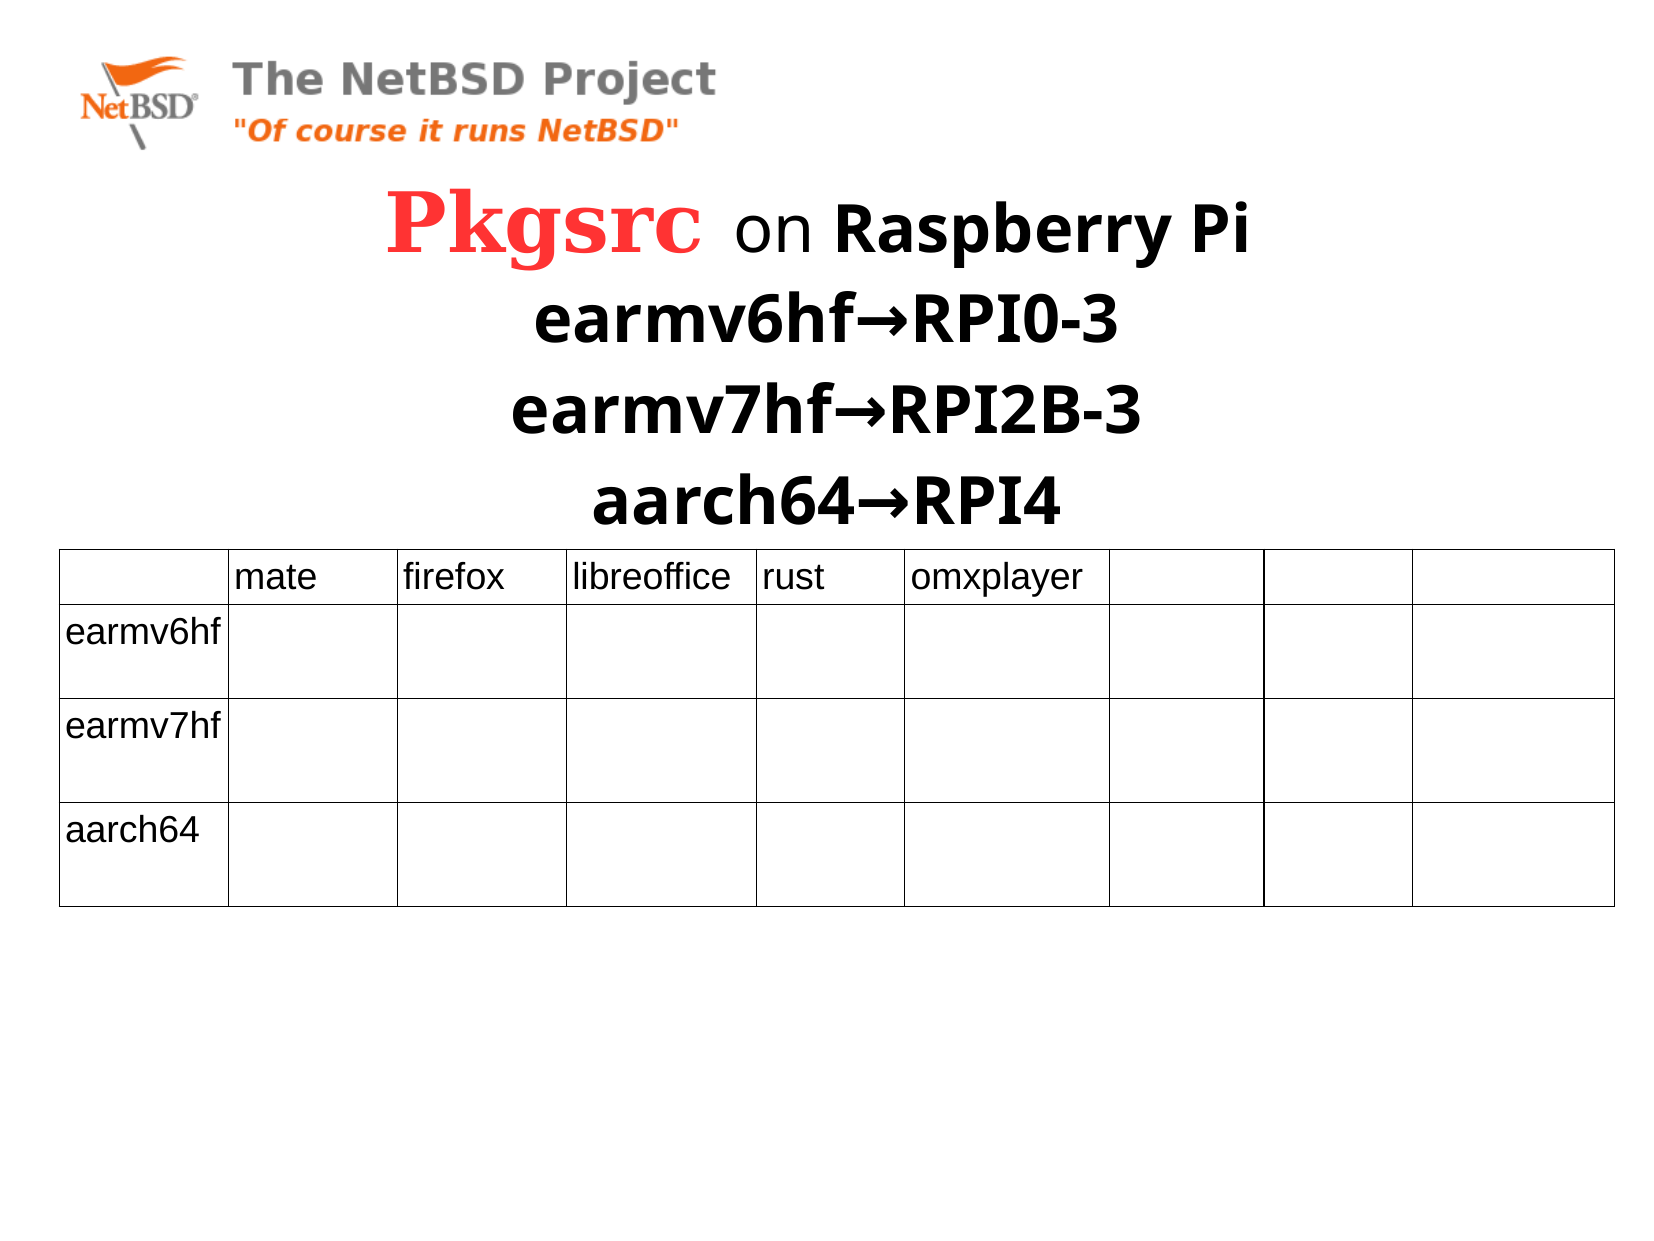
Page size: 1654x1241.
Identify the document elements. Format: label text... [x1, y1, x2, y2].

table_cell [1265, 803, 1412, 906]
table_cell [905, 803, 1109, 906]
table_cell [757, 803, 904, 906]
text_box Pkgsrc on Raspberry Pi earmv6hf→RPI0-3 earmv7hf→RPI2B-3 aarch64→RPI4 [59, 166, 1595, 549]
table_cell [398, 699, 566, 802]
table_cell [1413, 803, 1614, 906]
table_cell [905, 699, 1109, 802]
table_cell [1110, 699, 1263, 802]
table_cell [229, 699, 397, 802]
table_cell earmv7hf [60, 699, 228, 802]
table_header libreoffice [567, 550, 756, 604]
table_cell [398, 605, 566, 698]
table_cell aarch64 [60, 803, 228, 906]
table_cell [567, 803, 756, 906]
table_cell [1265, 699, 1412, 802]
table_header [60, 550, 228, 604]
table_cell [905, 605, 1109, 698]
table_cell [1265, 605, 1412, 698]
table_cell [1413, 605, 1614, 698]
table_cell [757, 605, 904, 698]
table_cell [567, 699, 756, 802]
table_cell [229, 803, 397, 906]
table_header omxplayer [905, 550, 1109, 604]
table_cell earmv6hf [60, 605, 228, 698]
table_cell [1110, 605, 1263, 698]
table_cell [1413, 699, 1614, 802]
table_header [1413, 550, 1614, 604]
table_header [1110, 550, 1263, 604]
table_cell [229, 605, 397, 698]
table_cell [567, 605, 756, 698]
table_header mate [229, 550, 397, 604]
table_cell [1110, 803, 1263, 906]
table_header [1265, 550, 1412, 604]
table_cell [398, 803, 566, 906]
picture [59, 40, 751, 167]
table_header firefox [398, 550, 566, 604]
table_header rust [757, 550, 904, 604]
table_cell [757, 699, 904, 802]
